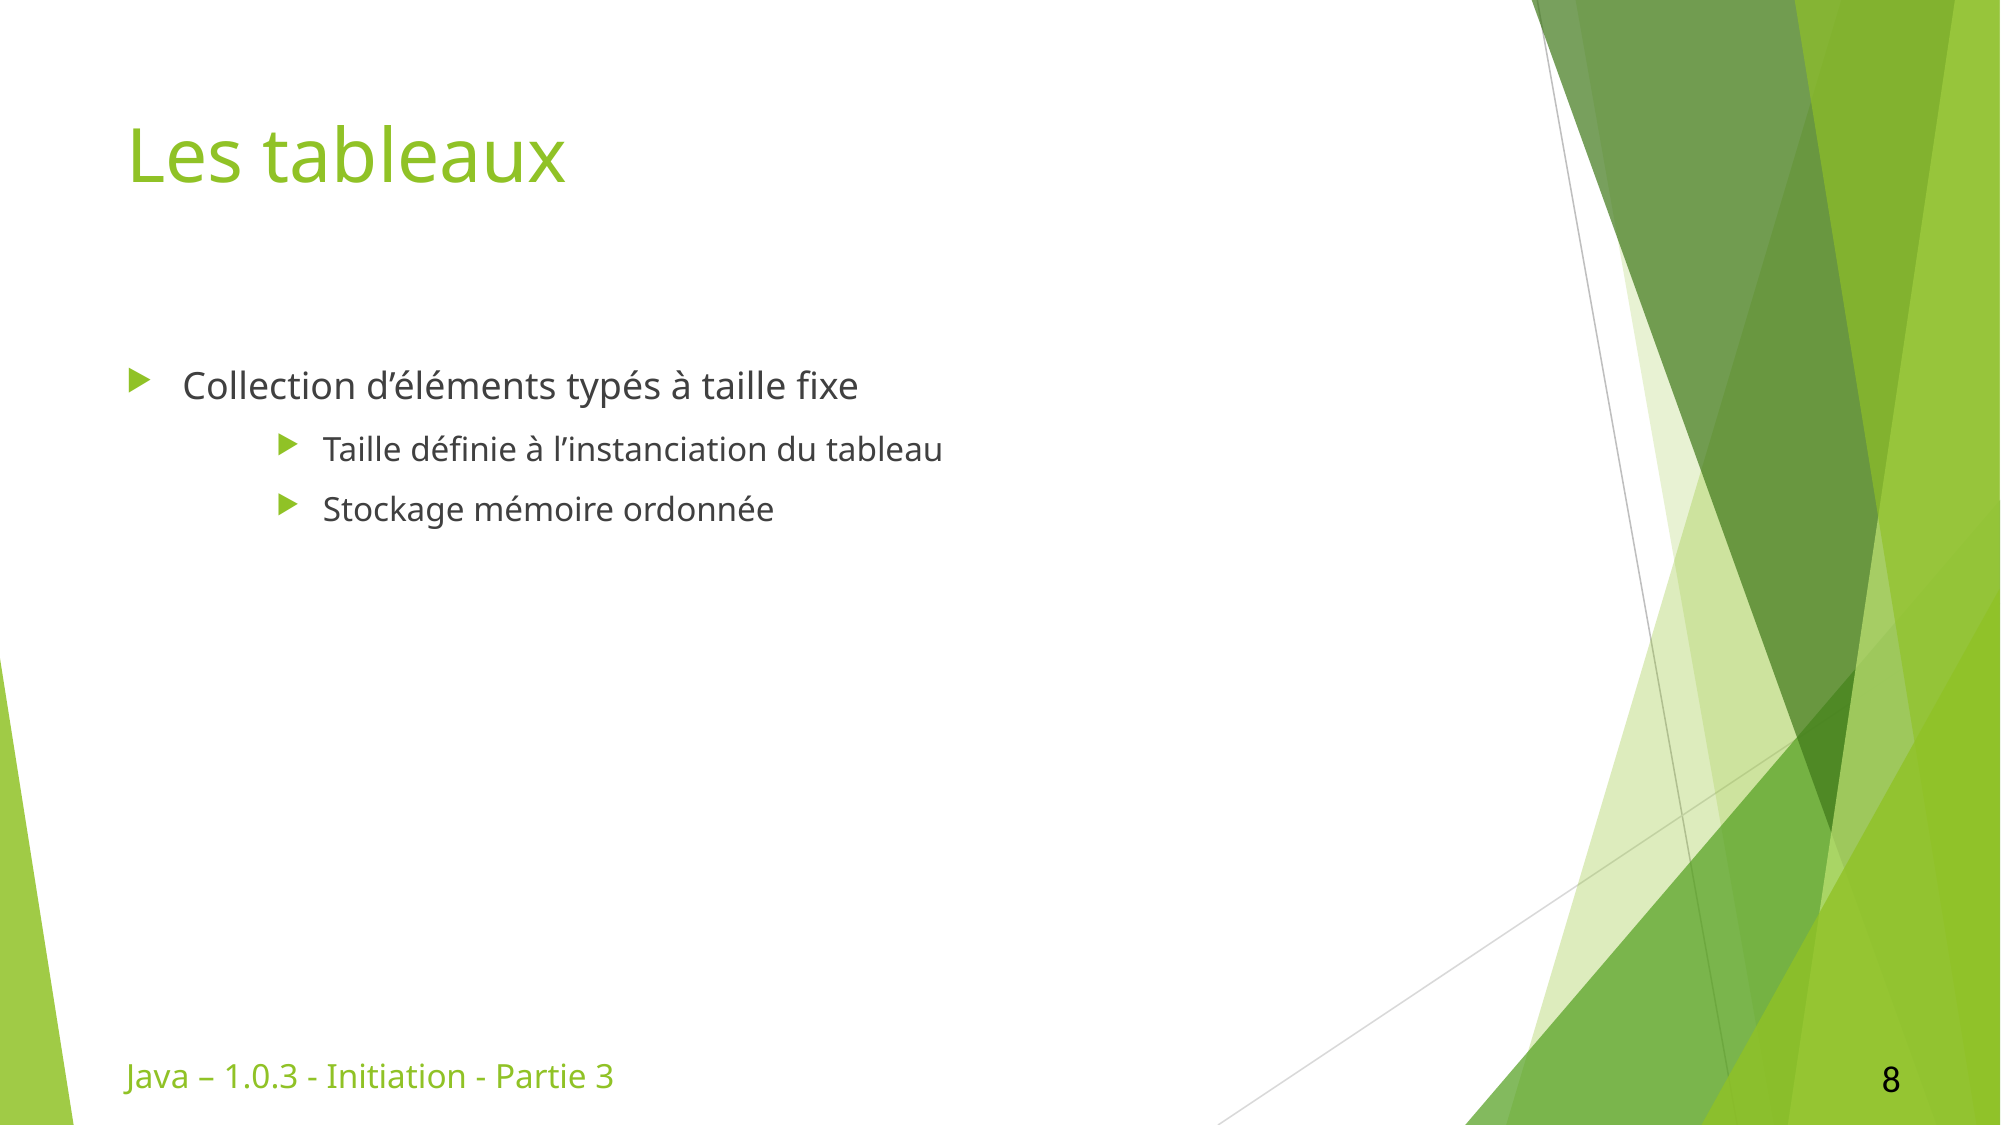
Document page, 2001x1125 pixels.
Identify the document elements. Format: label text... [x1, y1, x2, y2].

text_box [1866, 1047, 1979, 1108]
list Collection d’éléments typés à taille fixe Taille définie à l’instanciation du tableau Stockage mémoire ordonnée [111, 354, 1522, 992]
text_box Java – 1.0.3 - Initiation - Partie 3 [111, 1047, 1094, 1109]
title Les tableaux [111, 99, 1522, 317]
